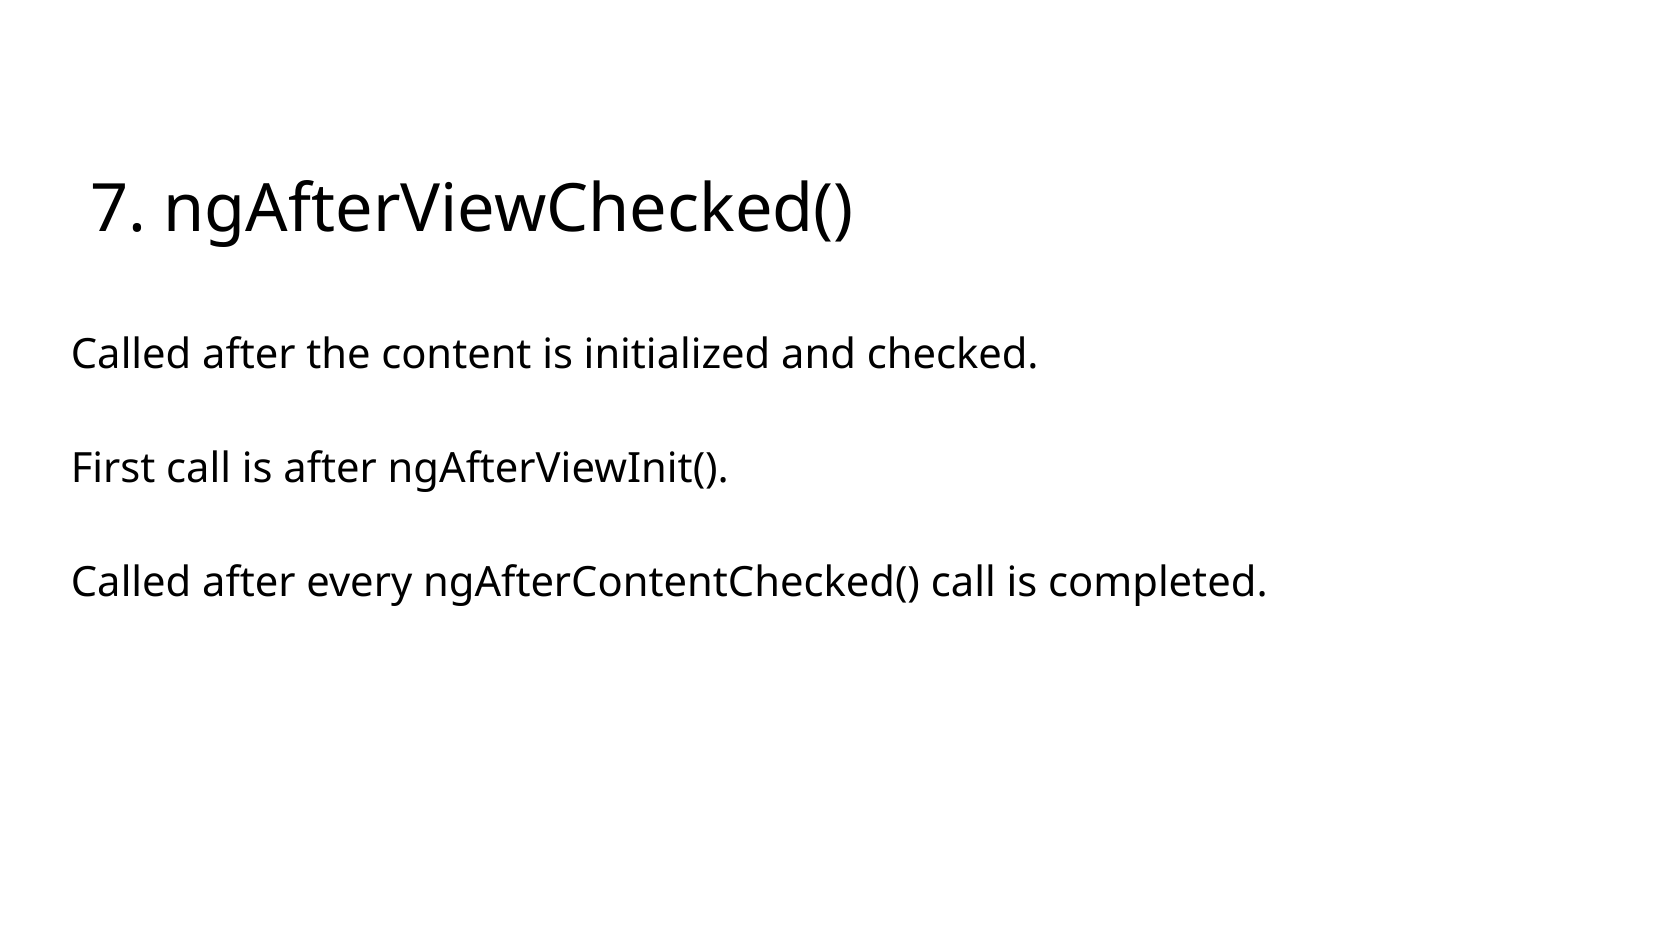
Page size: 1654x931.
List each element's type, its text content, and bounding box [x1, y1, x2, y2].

title 7. ngAfterViewChecked() [82, 128, 863, 284]
subtitle Called after the content is initialized and checked. First call is after ngAfterViewInit(). Called after every ngAfterContentChecked() call is completed. [70, 317, 1560, 615]
